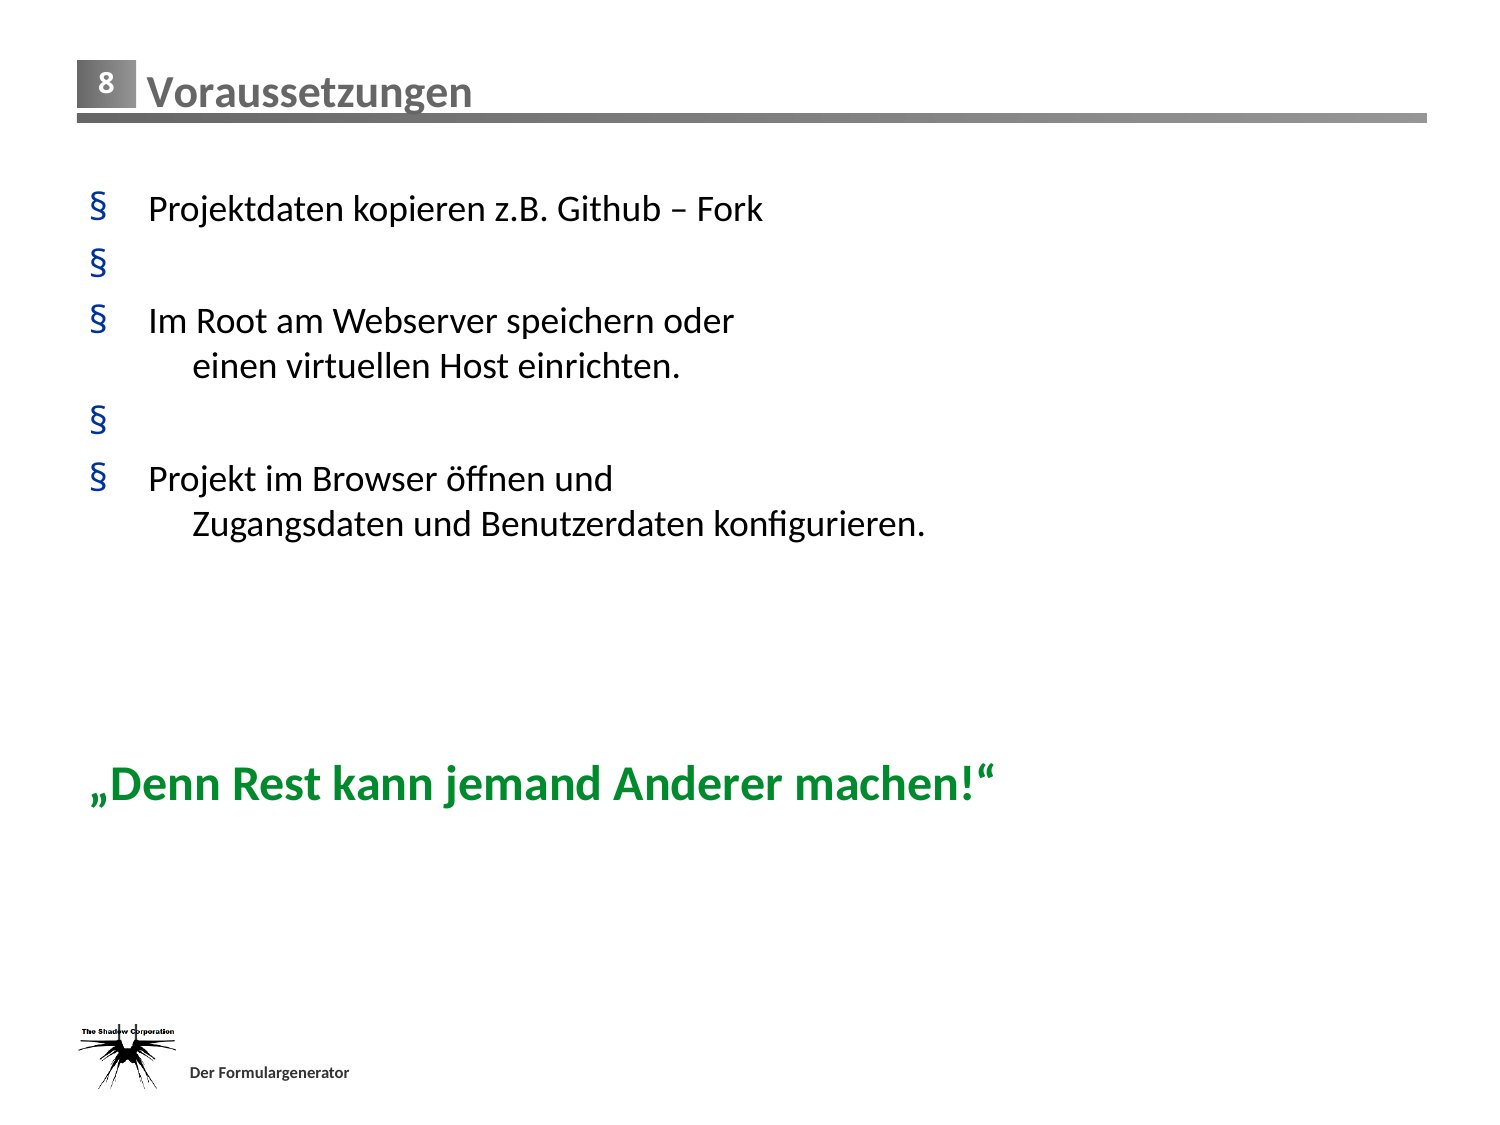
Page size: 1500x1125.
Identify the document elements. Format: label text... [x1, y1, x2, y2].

title Voraussetzungen [131, 54, 1433, 125]
text_box Projektdaten kopieren z.B. Github – Fork Im Root am Webserver speichern oder einen virtuellen Host einrichten. Projekt im Browser öffnen und Zugangsdaten und Benutzerdaten konfigurieren. „Denn Rest kann jemand Anderer machen!“ [74, 123, 1424, 1058]
